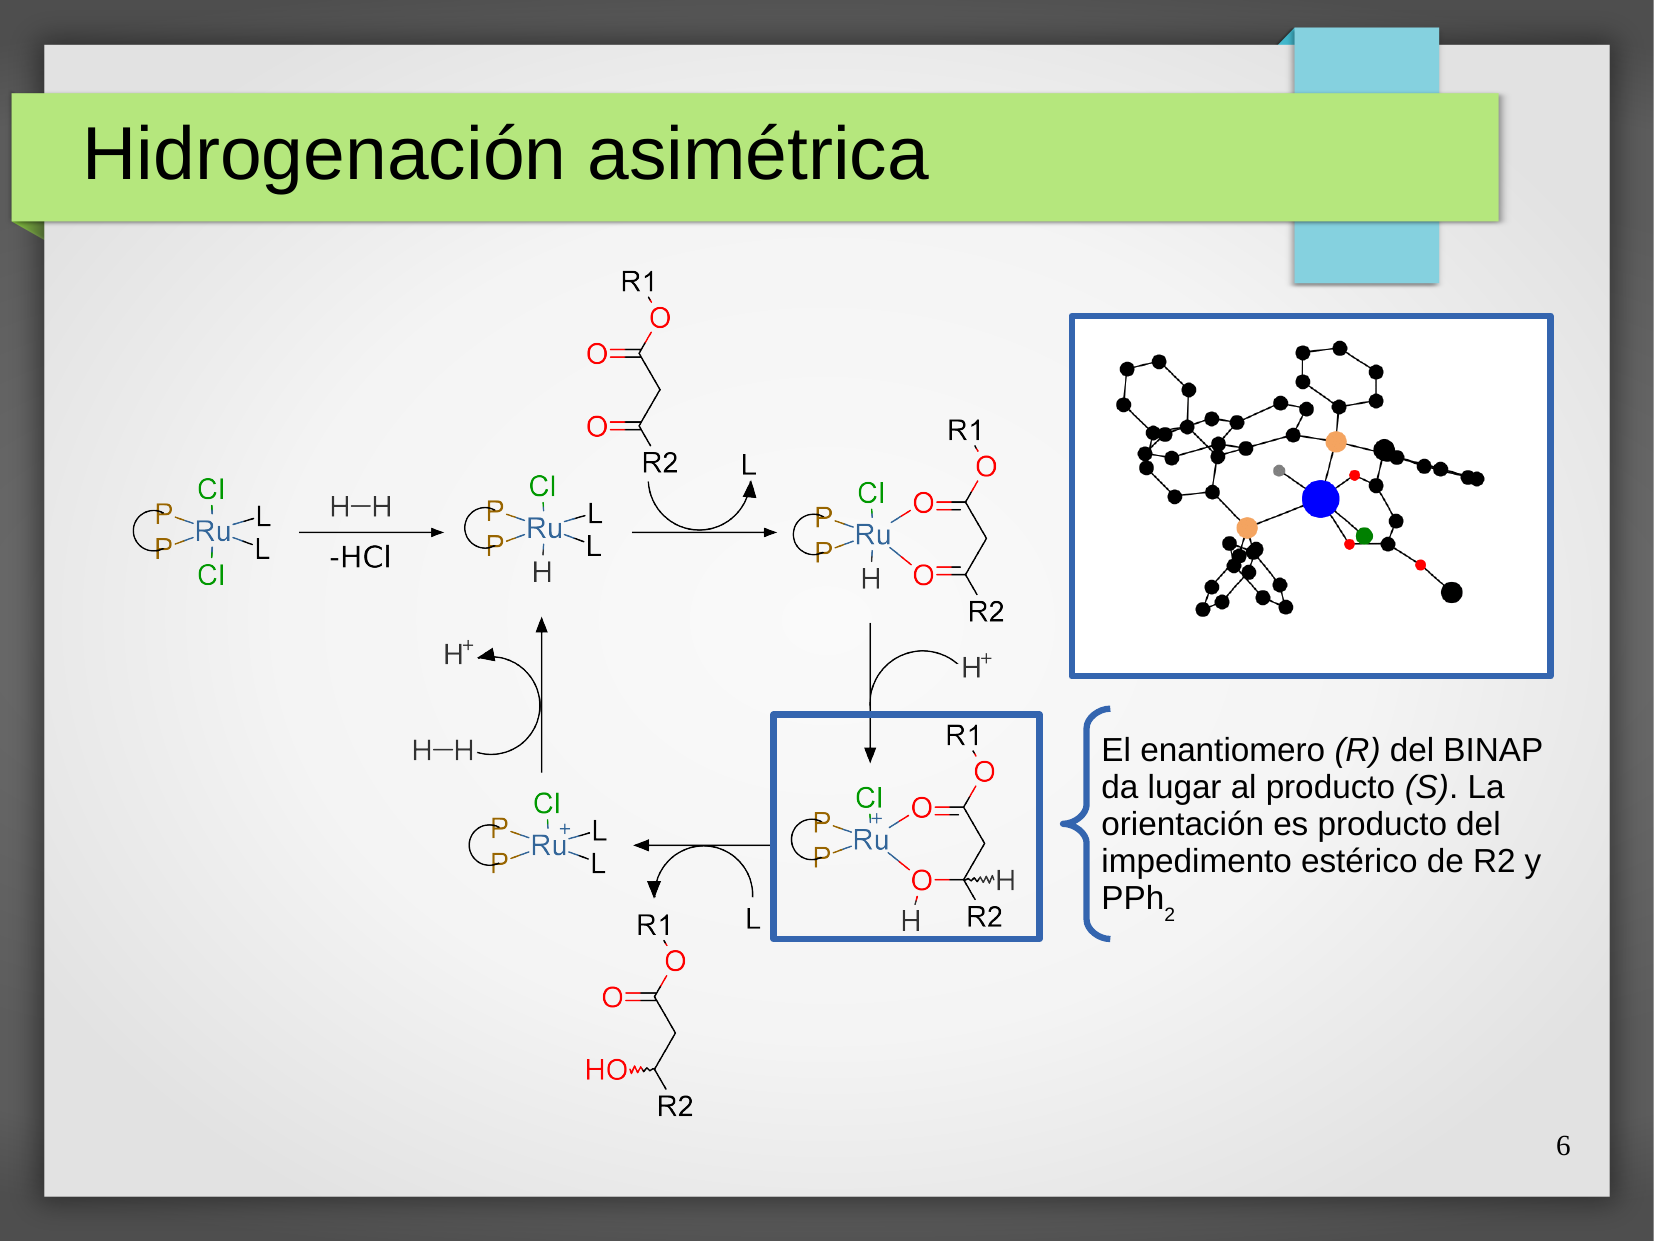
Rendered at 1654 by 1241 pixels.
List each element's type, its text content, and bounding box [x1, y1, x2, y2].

text_box El enantiomero (R) del BINAP da lugar al producto (S). La orientación es producto del impedimento estérico de R2 y PPh2 [1086, 724, 1560, 933]
title Hidrogenación asimétrica [82, 94, 1264, 213]
picture [0, 0, 1654, 1241]
